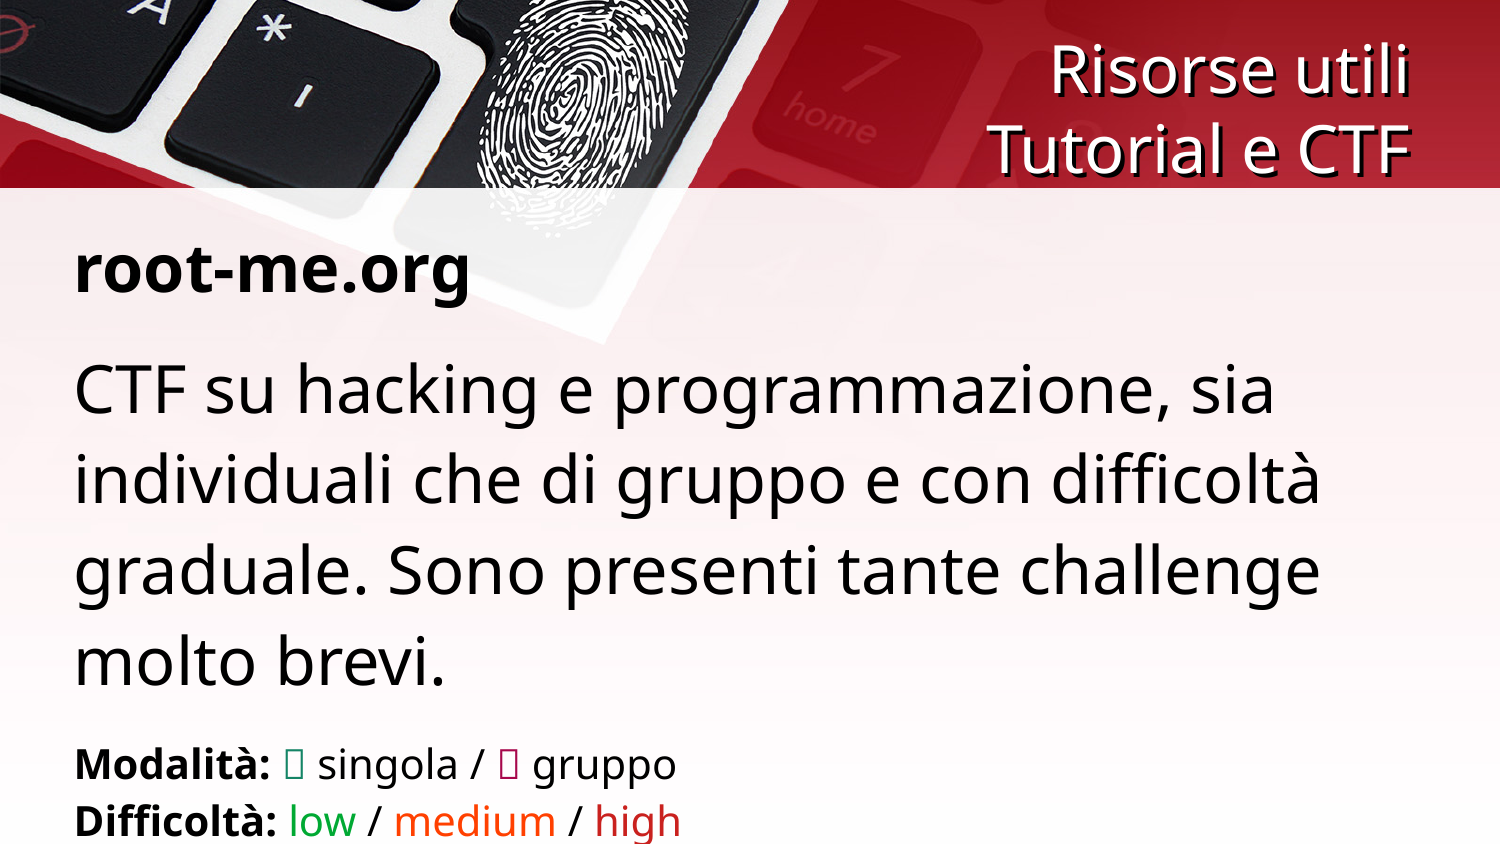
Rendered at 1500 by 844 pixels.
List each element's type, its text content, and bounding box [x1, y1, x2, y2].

list root-me.org CTF su hacking e programmazione, sia individuali che di gruppo e con difficoltà graduale. Sono presenti tante challenge molto brevi. Modalità:  singola /  gruppo Difficoltà: low / medium / high Learning: 20% - Lab: 80% [73, 221, 1418, 789]
picture [0, 0, 1500, 844]
title Risorse utili Tutorial e CTF [73, 46, 1427, 168]
picture [636, 816, 648, 833]
